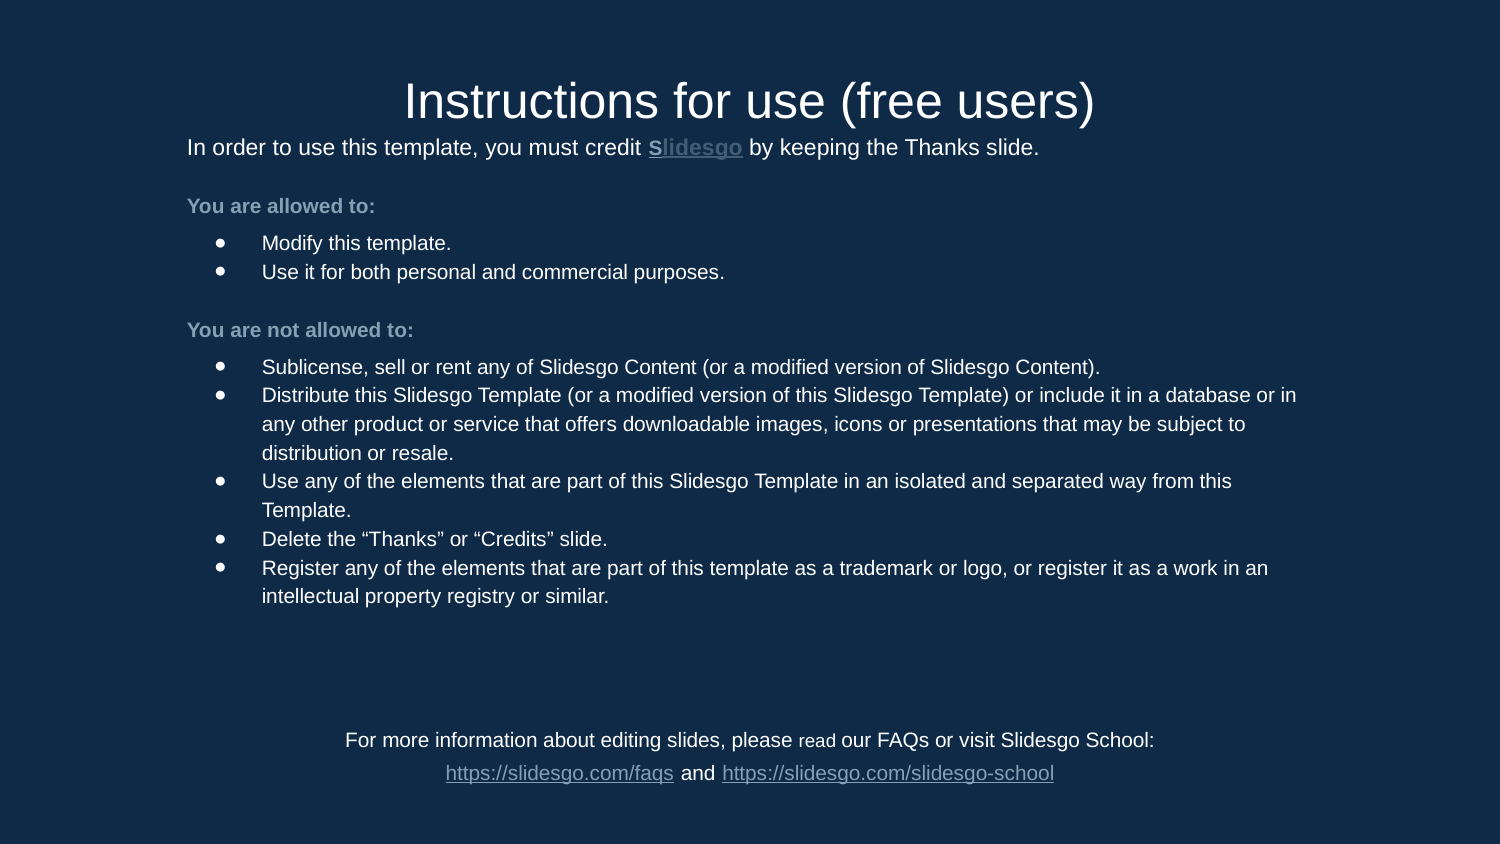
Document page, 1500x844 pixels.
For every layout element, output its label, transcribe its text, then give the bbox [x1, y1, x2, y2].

list In order to use this template, you must credit Slidesgo by keeping the Thanks slide. You are allowed to: Modify this template. Use it for both personal and commercial purposes. You are not allowed to: Sublicense, sell or rent any of Slidesgo Content (or a modified version of Slidesgo Content). Distribute this Slidesgo Template (or a modified version of this Slidesgo Template) or include it in a database or in any other product or service that offers downloadable images, icons or presentations that may be subject to distribution or resale. Use any of the elements that are part of this Slidesgo Template in an isolated and separated way from this Template. Delete the “Thanks” or “Credits” slide. Register any of the elements that are part of this template as a trademark or logo, or register it as a work in an intellectual property registry or similar. [171, 113, 1328, 186]
text_box For more information about editing slides, please read our FAQs or visit Slidesgo School: https://slidesgo.com/faqs and https://slidesgo.com/slidesgo-school [171, 707, 1328, 780]
title Instructions for use (free users) [171, 53, 1328, 113]
